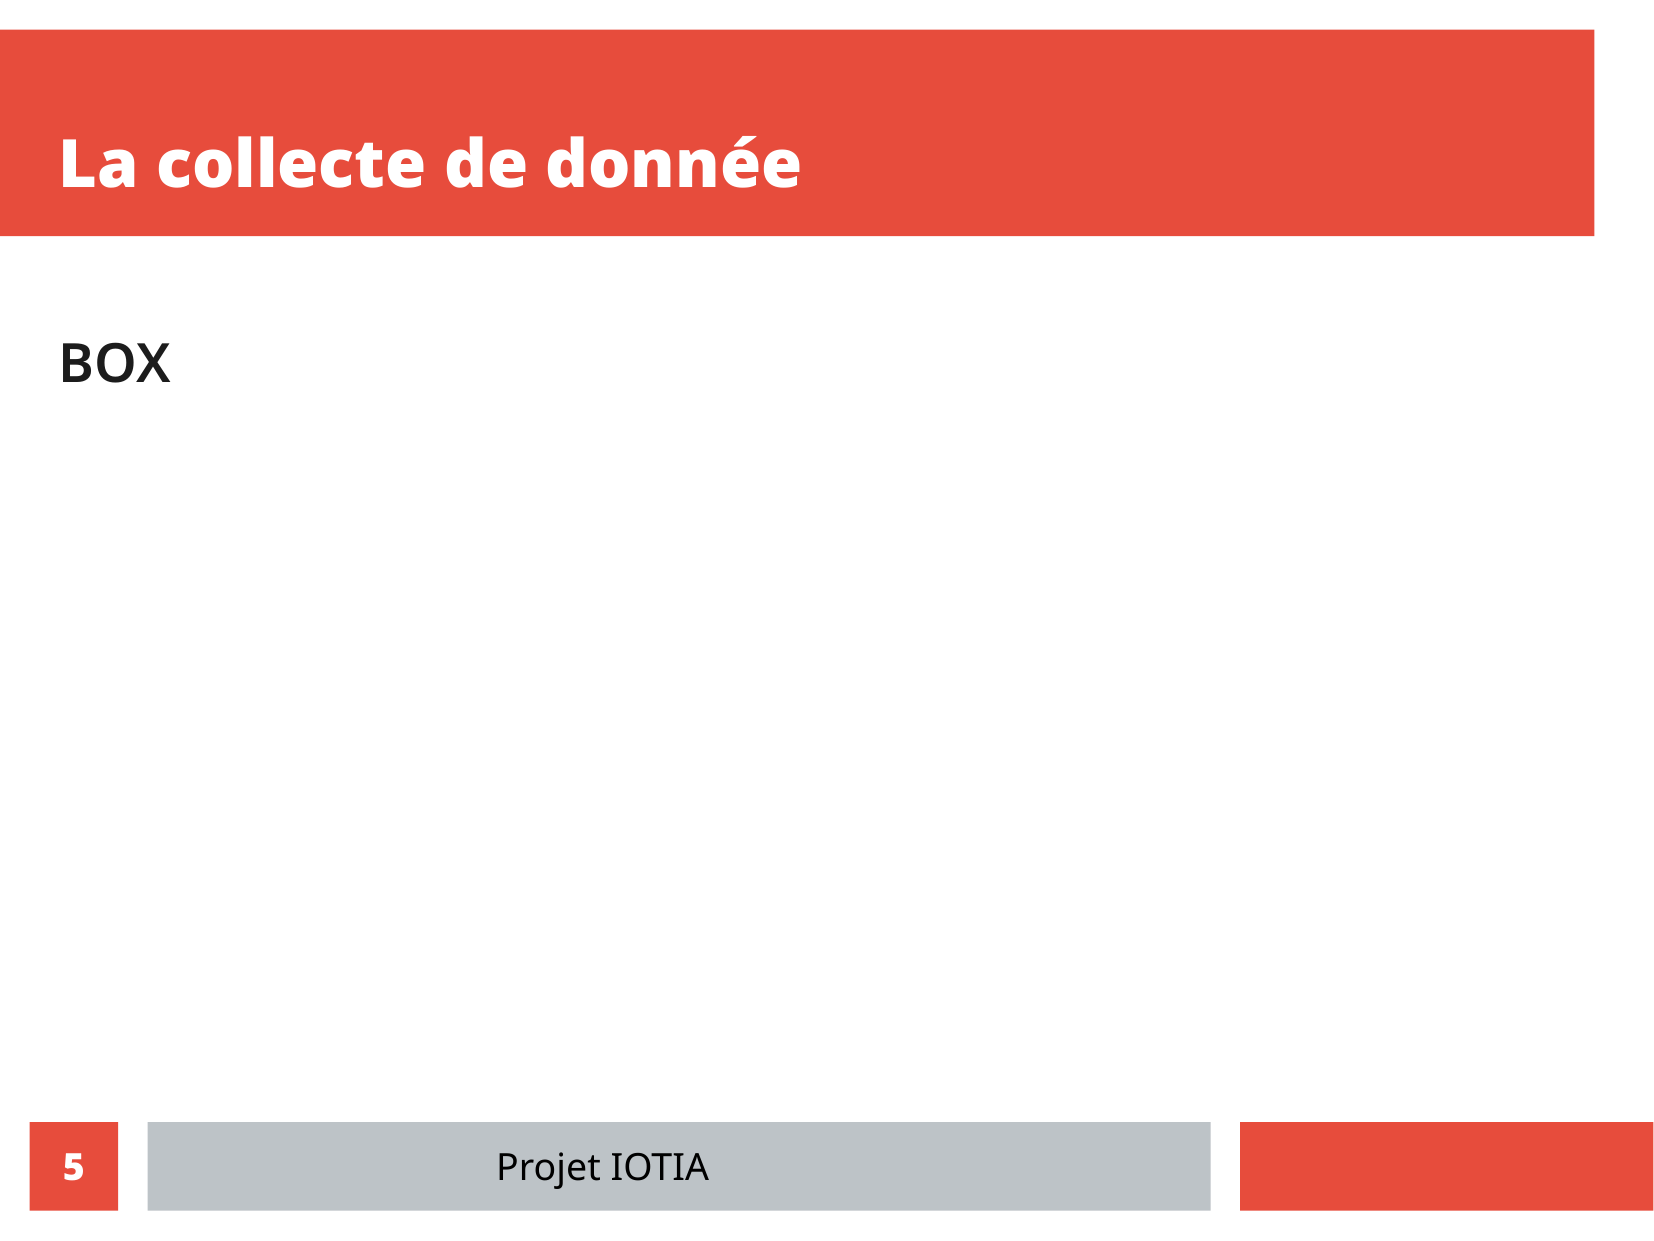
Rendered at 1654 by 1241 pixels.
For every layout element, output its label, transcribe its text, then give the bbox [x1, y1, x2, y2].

list BOX [59, 324, 1565, 1093]
title La collecte de donnée [59, 59, 1595, 207]
